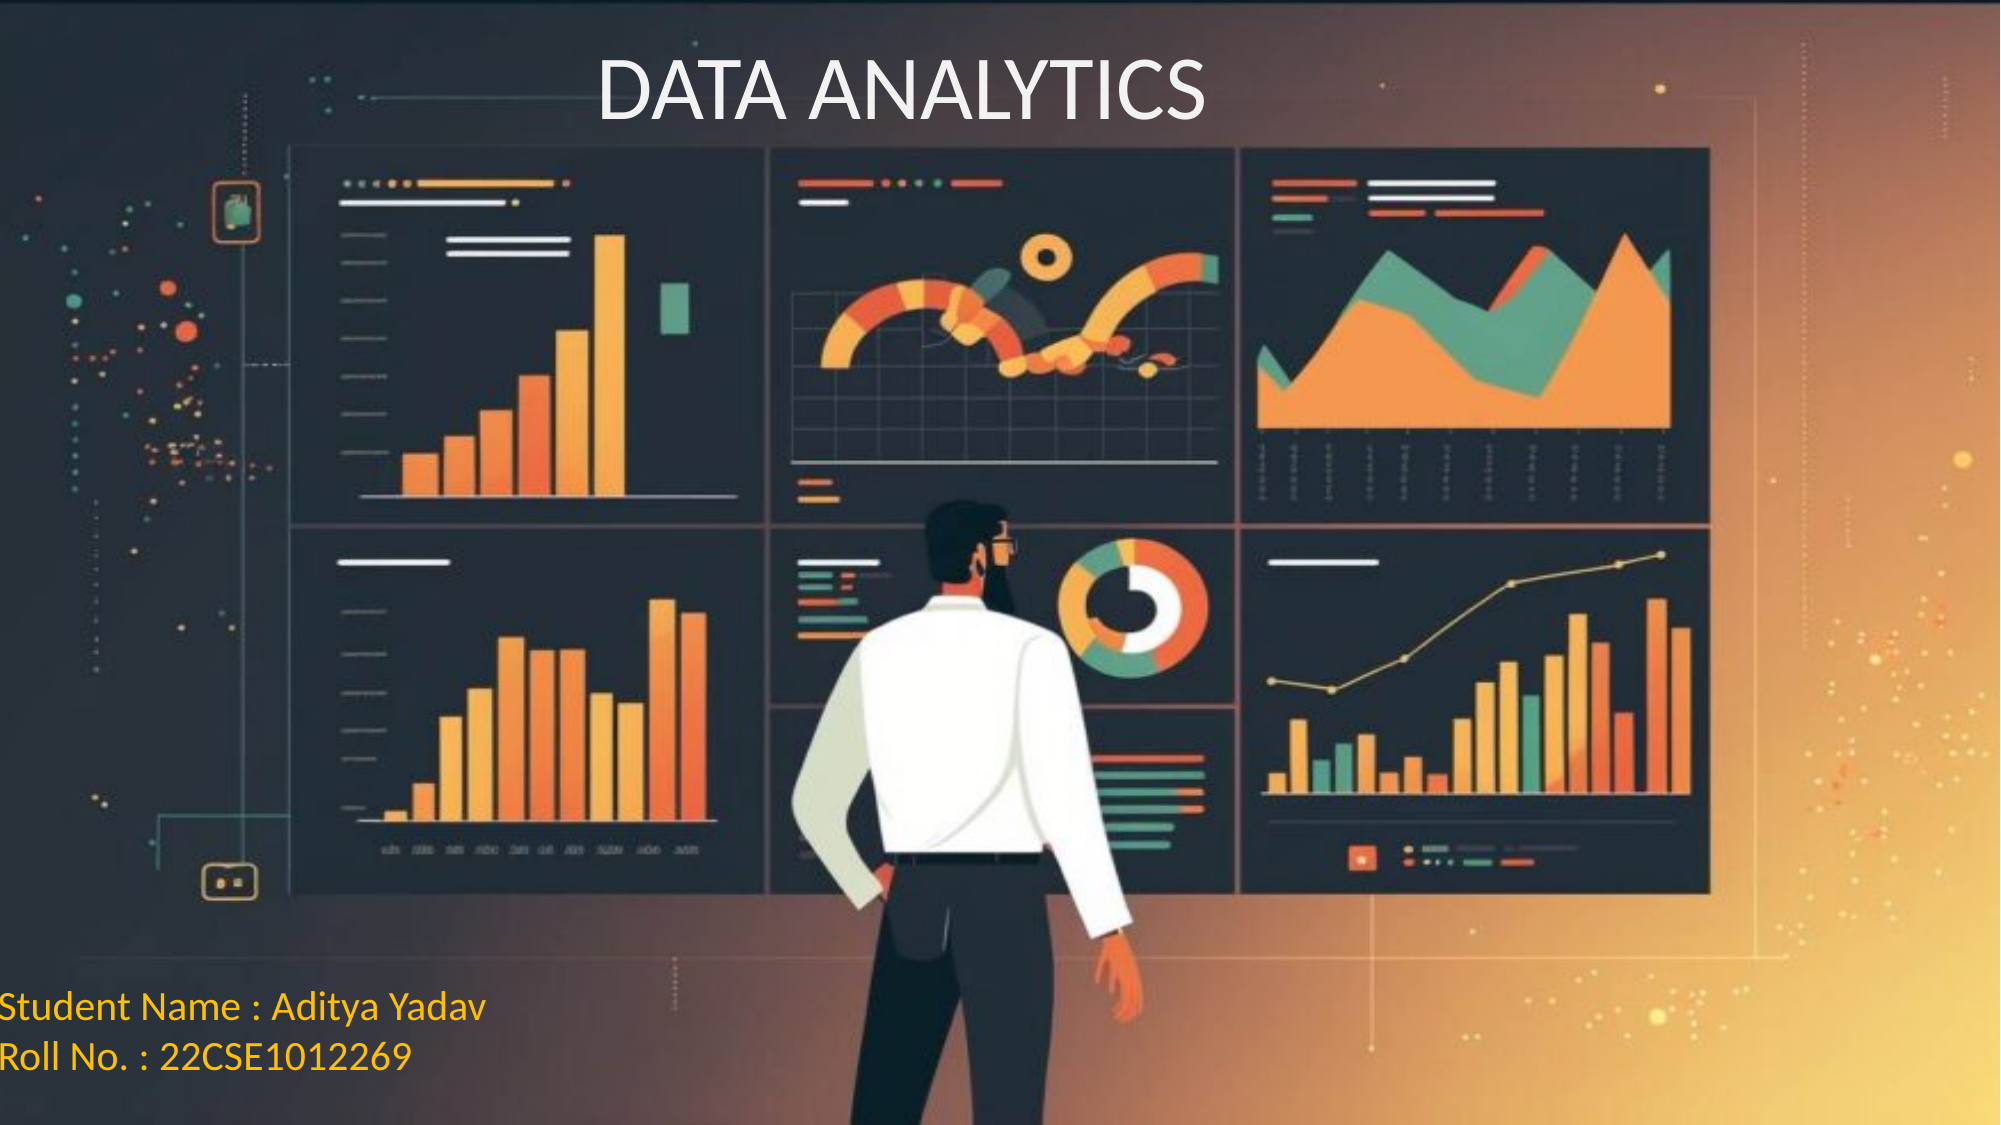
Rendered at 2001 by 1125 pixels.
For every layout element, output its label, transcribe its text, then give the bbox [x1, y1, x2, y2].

text_box Student Name : Aditya Yadav Roll No. : 22CSE1012269 [0, 971, 507, 1088]
picture [0, 0, 2000, 1125]
text_box DATA ANALYTICS [168, 20, 1637, 147]
